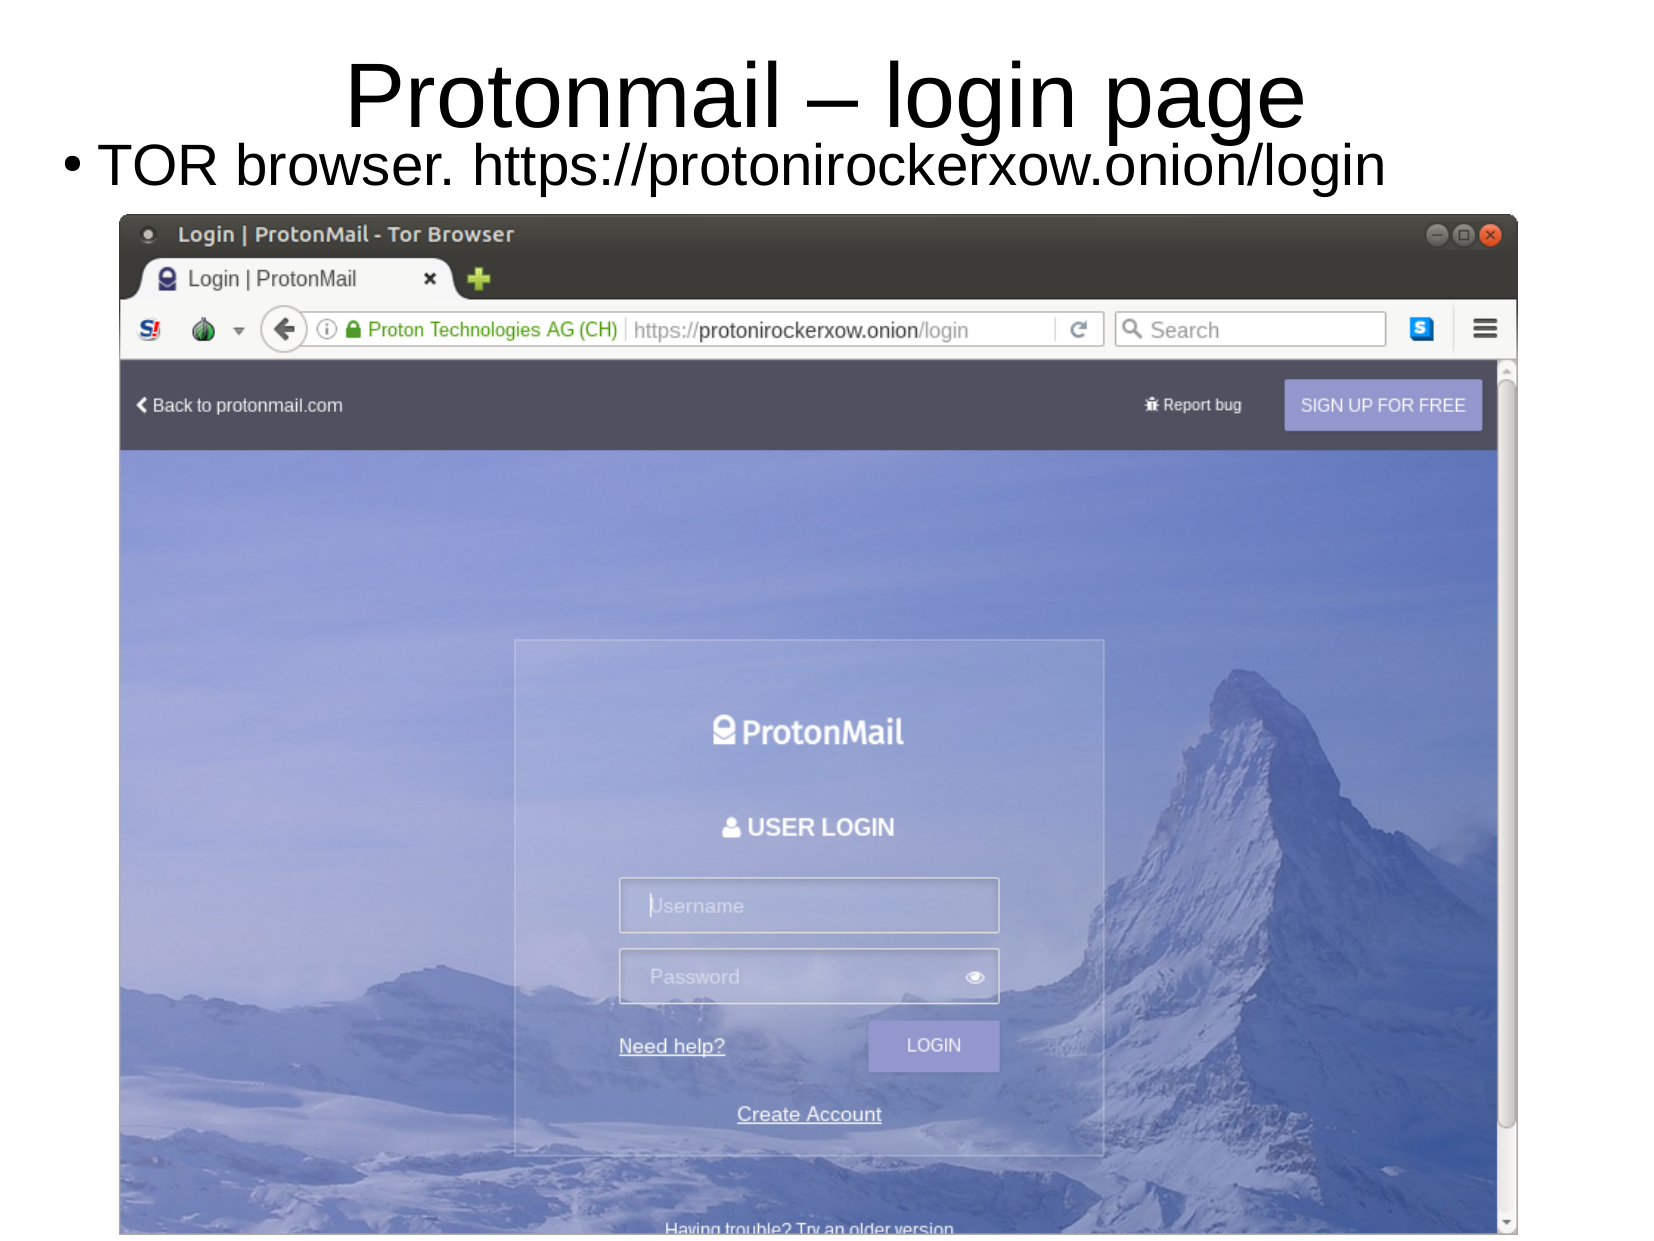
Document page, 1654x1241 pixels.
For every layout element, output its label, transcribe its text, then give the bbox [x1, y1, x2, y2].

text_box TOR browser. https://protonirockerxow.onion/login [47, 135, 1595, 195]
title Protonmail – login page [82, 44, 1571, 135]
picture [119, 214, 1518, 1235]
